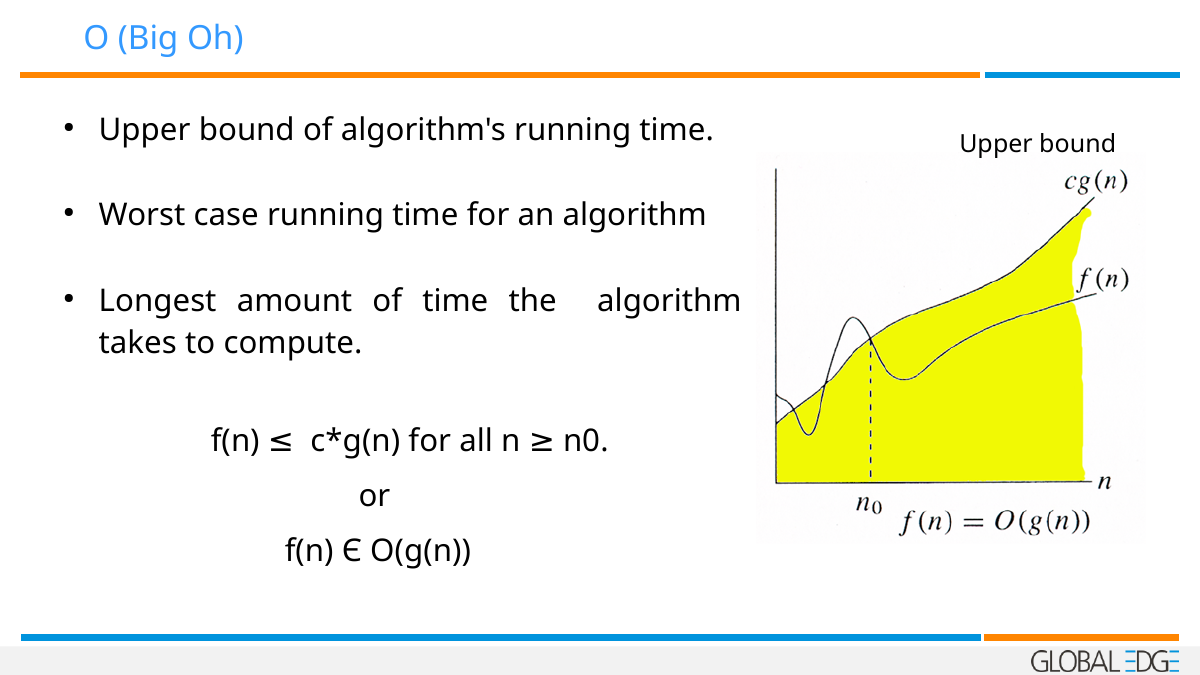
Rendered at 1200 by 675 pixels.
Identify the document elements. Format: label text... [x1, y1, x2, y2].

title O (Big Oh) [12, 9, 1088, 63]
text_box Upper bound of algorithm's running time. Worst case running time for an algorithm Longest amount of time the algorithm takes to compute. f(n) ≤ c*g(n) for all n ≥ n0. or f(n) Є O(g(n)) [48, 56, 758, 615]
picture [1031, 650, 1179, 672]
picture [755, 151, 1146, 544]
text_box Upper bound [944, 118, 1146, 163]
